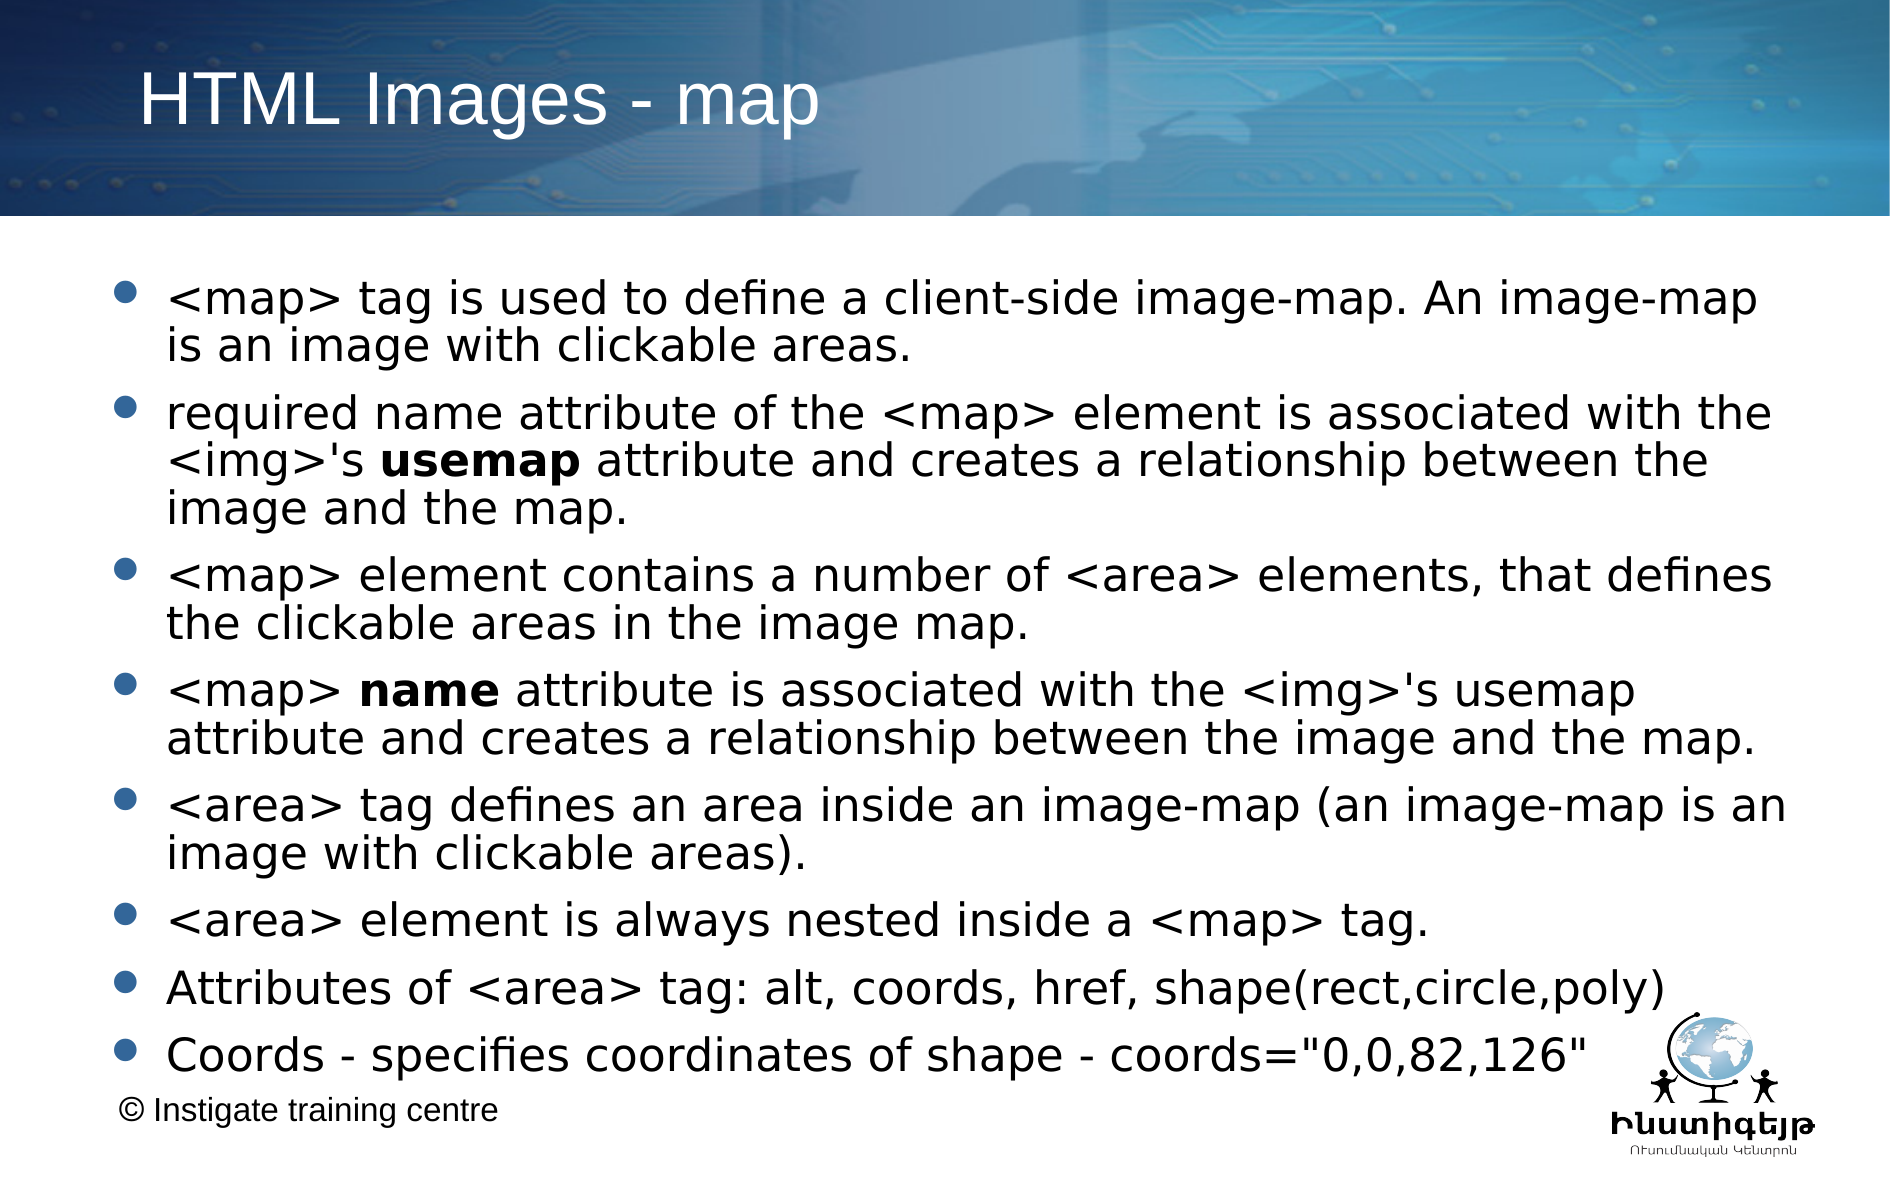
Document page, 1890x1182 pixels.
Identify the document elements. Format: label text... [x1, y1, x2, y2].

picture [0, 0, 1890, 216]
list <map> tag is used to define a client-side image-map. An image-map is an image with clickable areas. required name attribute of the <map> element is associated with the <img>'s usemap attribute and creates a relationship between the image and the map. <map> element contains a number of <area> elements, that defines the clickable areas in the image map. <map> name attribute is associated with the <img>'s usemap attribute and creates a relationship between the image and the map. <area> tag defines an area inside an image-map (an image-map is an image with clickable areas). <area> element is always nested inside a <map> tag. Attributes of <area> tag: alt, coords, href, shape(rect,circle,poly) Coords - specifies coordinates of shape - coords="0,0,82,126" [110, 276, 1801, 303]
picture [1612, 1012, 1815, 1157]
